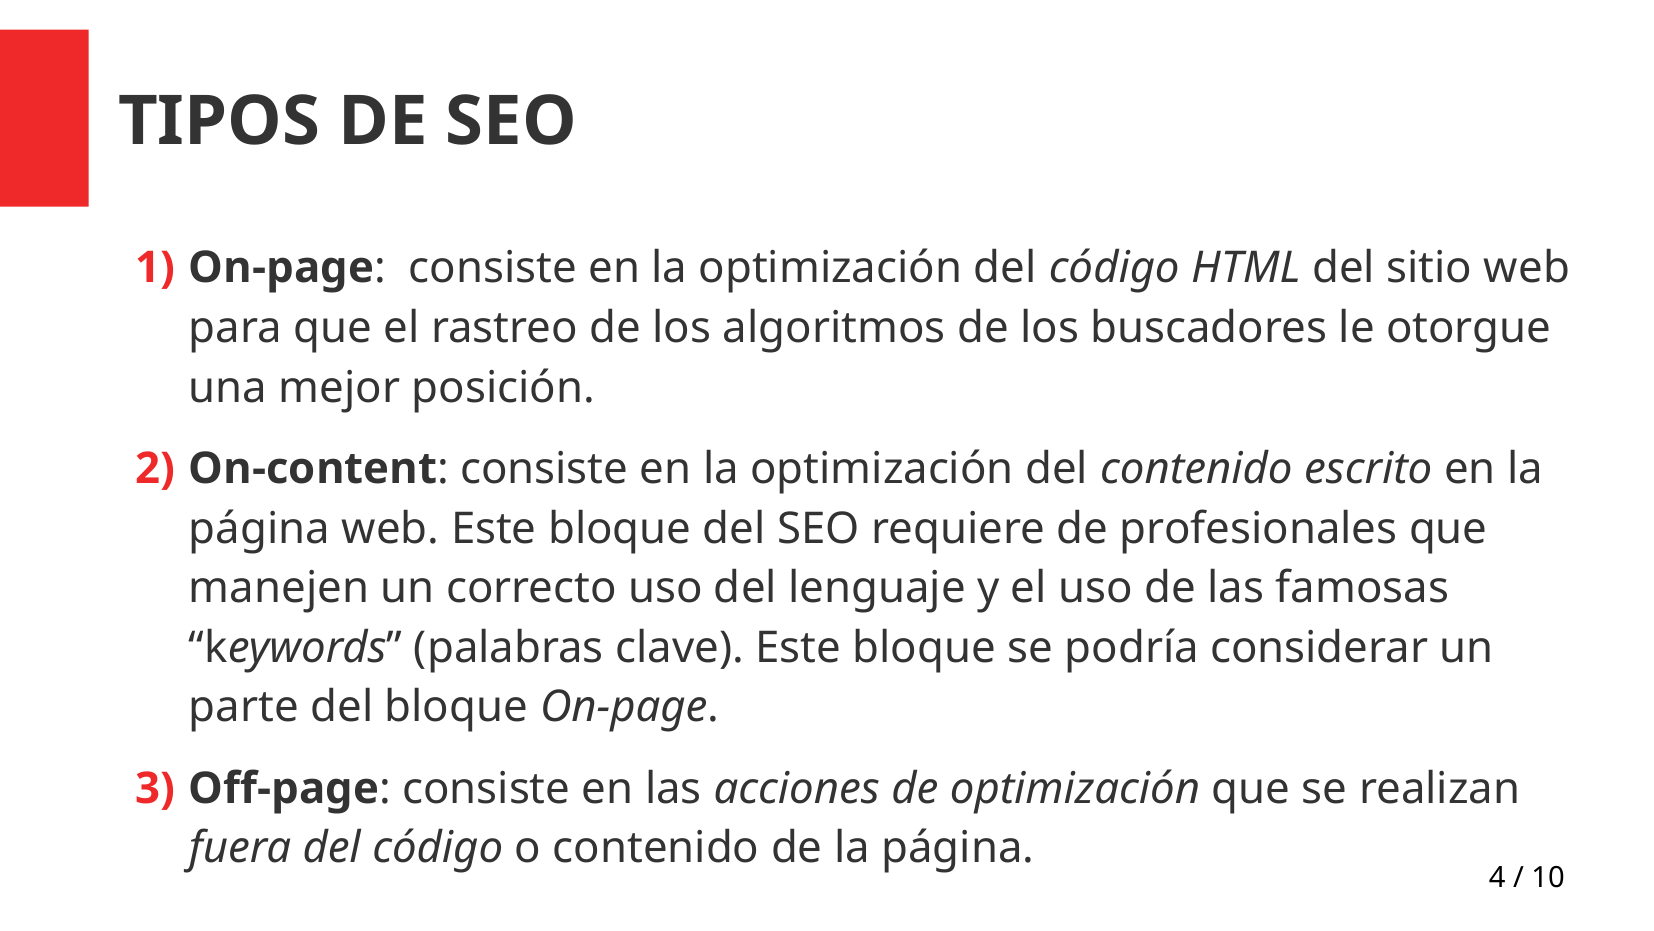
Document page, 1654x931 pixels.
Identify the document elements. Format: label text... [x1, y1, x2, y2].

list On-page: consiste en la optimización del código HTML del sitio web para que el rastreo de los algoritmos de los buscadores le otorgue una mejor posición. On-content: consiste en la optimización del contenido escrito en la página web. Este bloque del SEO requiere de profesionales que manejen un correcto uso del lenguaje y el uso de las famosas “keywords” (palabras clave). Este bloque se podría considerar un parte del bloque On-page. Off-page: consiste en las acciones de optimización que se realizan fuera del código o contenido de la página. [118, 236, 1595, 798]
title TIPOS DE SEO [118, 29, 1595, 207]
